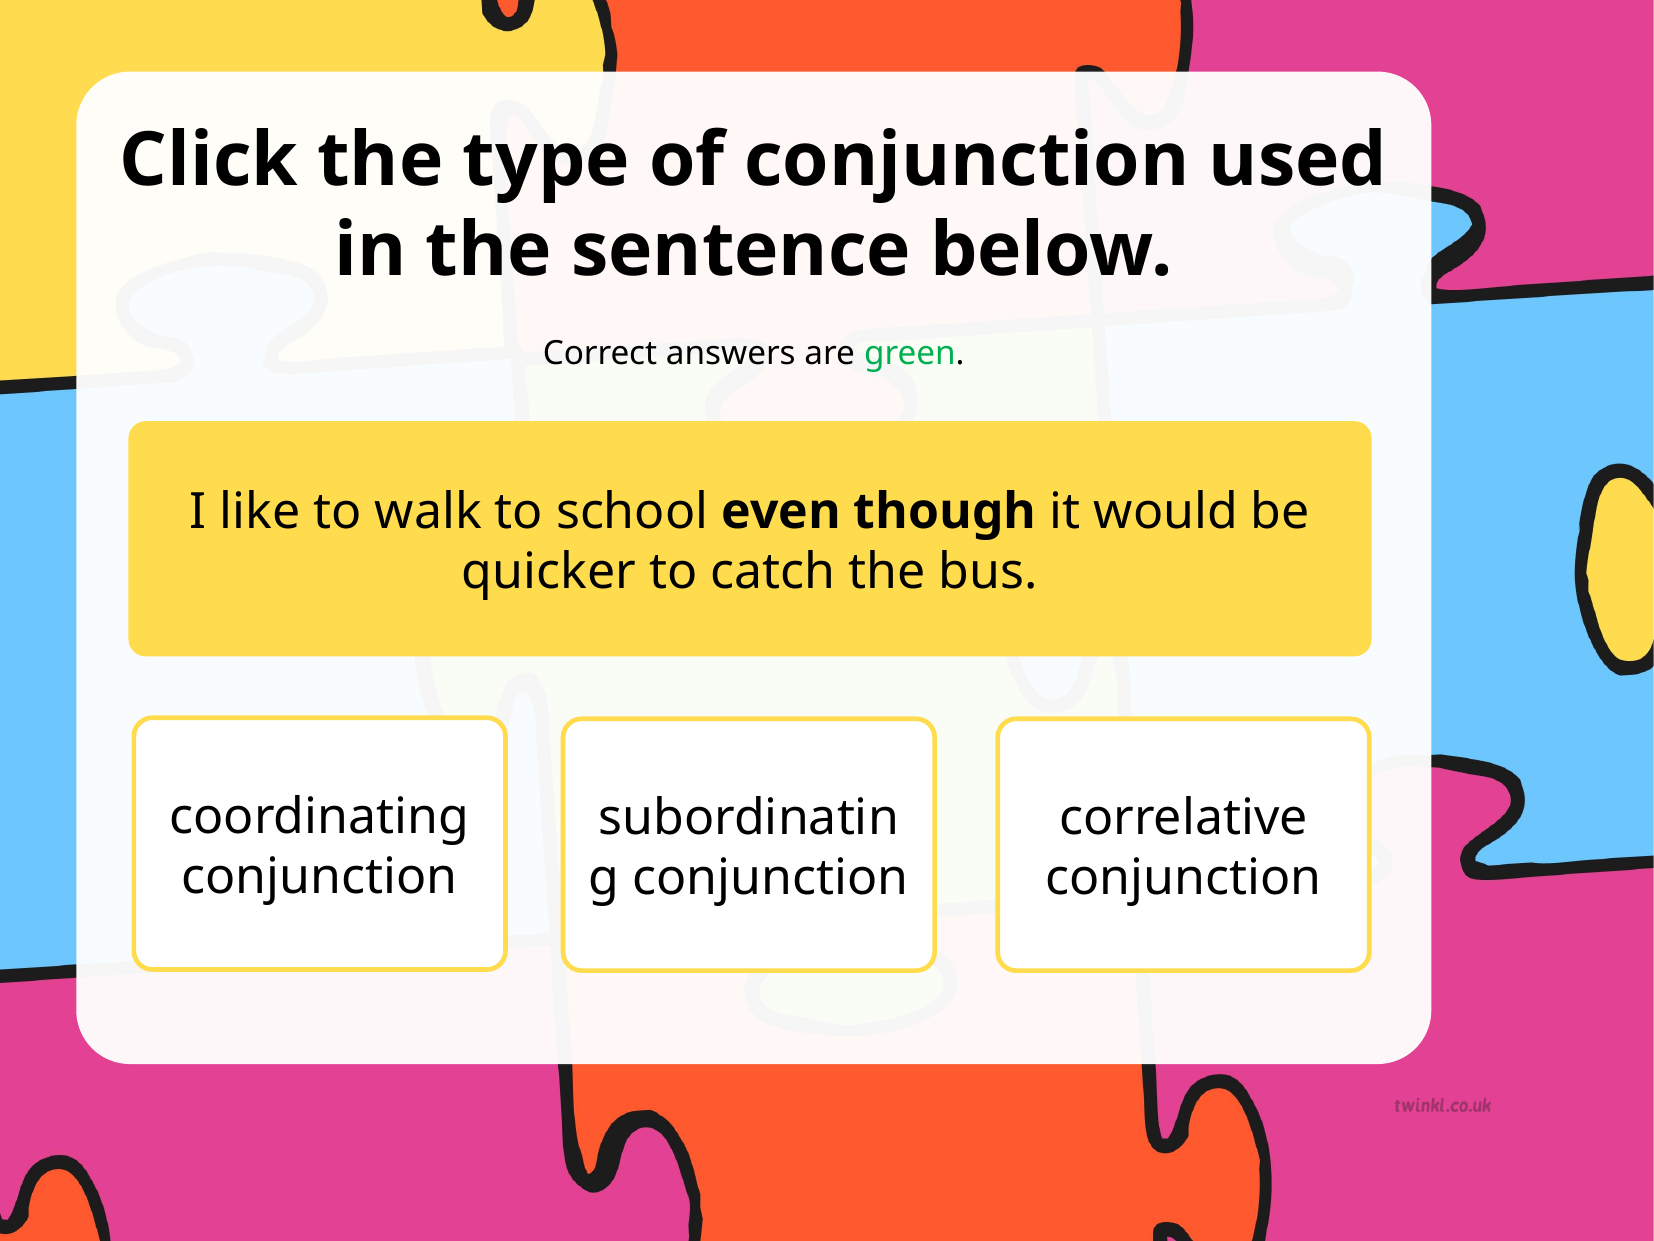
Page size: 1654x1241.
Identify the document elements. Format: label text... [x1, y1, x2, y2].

text_box I like to walk to school even though it would be quicker to catch the bus. [128, 421, 1372, 657]
text_box coordinating conjunction [133, 717, 506, 970]
text_box correlative conjunction [997, 718, 1370, 971]
picture [0, 0, 1654, 1241]
text_box Click the type of conjunction used in the sentence below. Correct answers are green. [76, 71, 1432, 1065]
text_box subordinating conjunction [563, 718, 935, 971]
